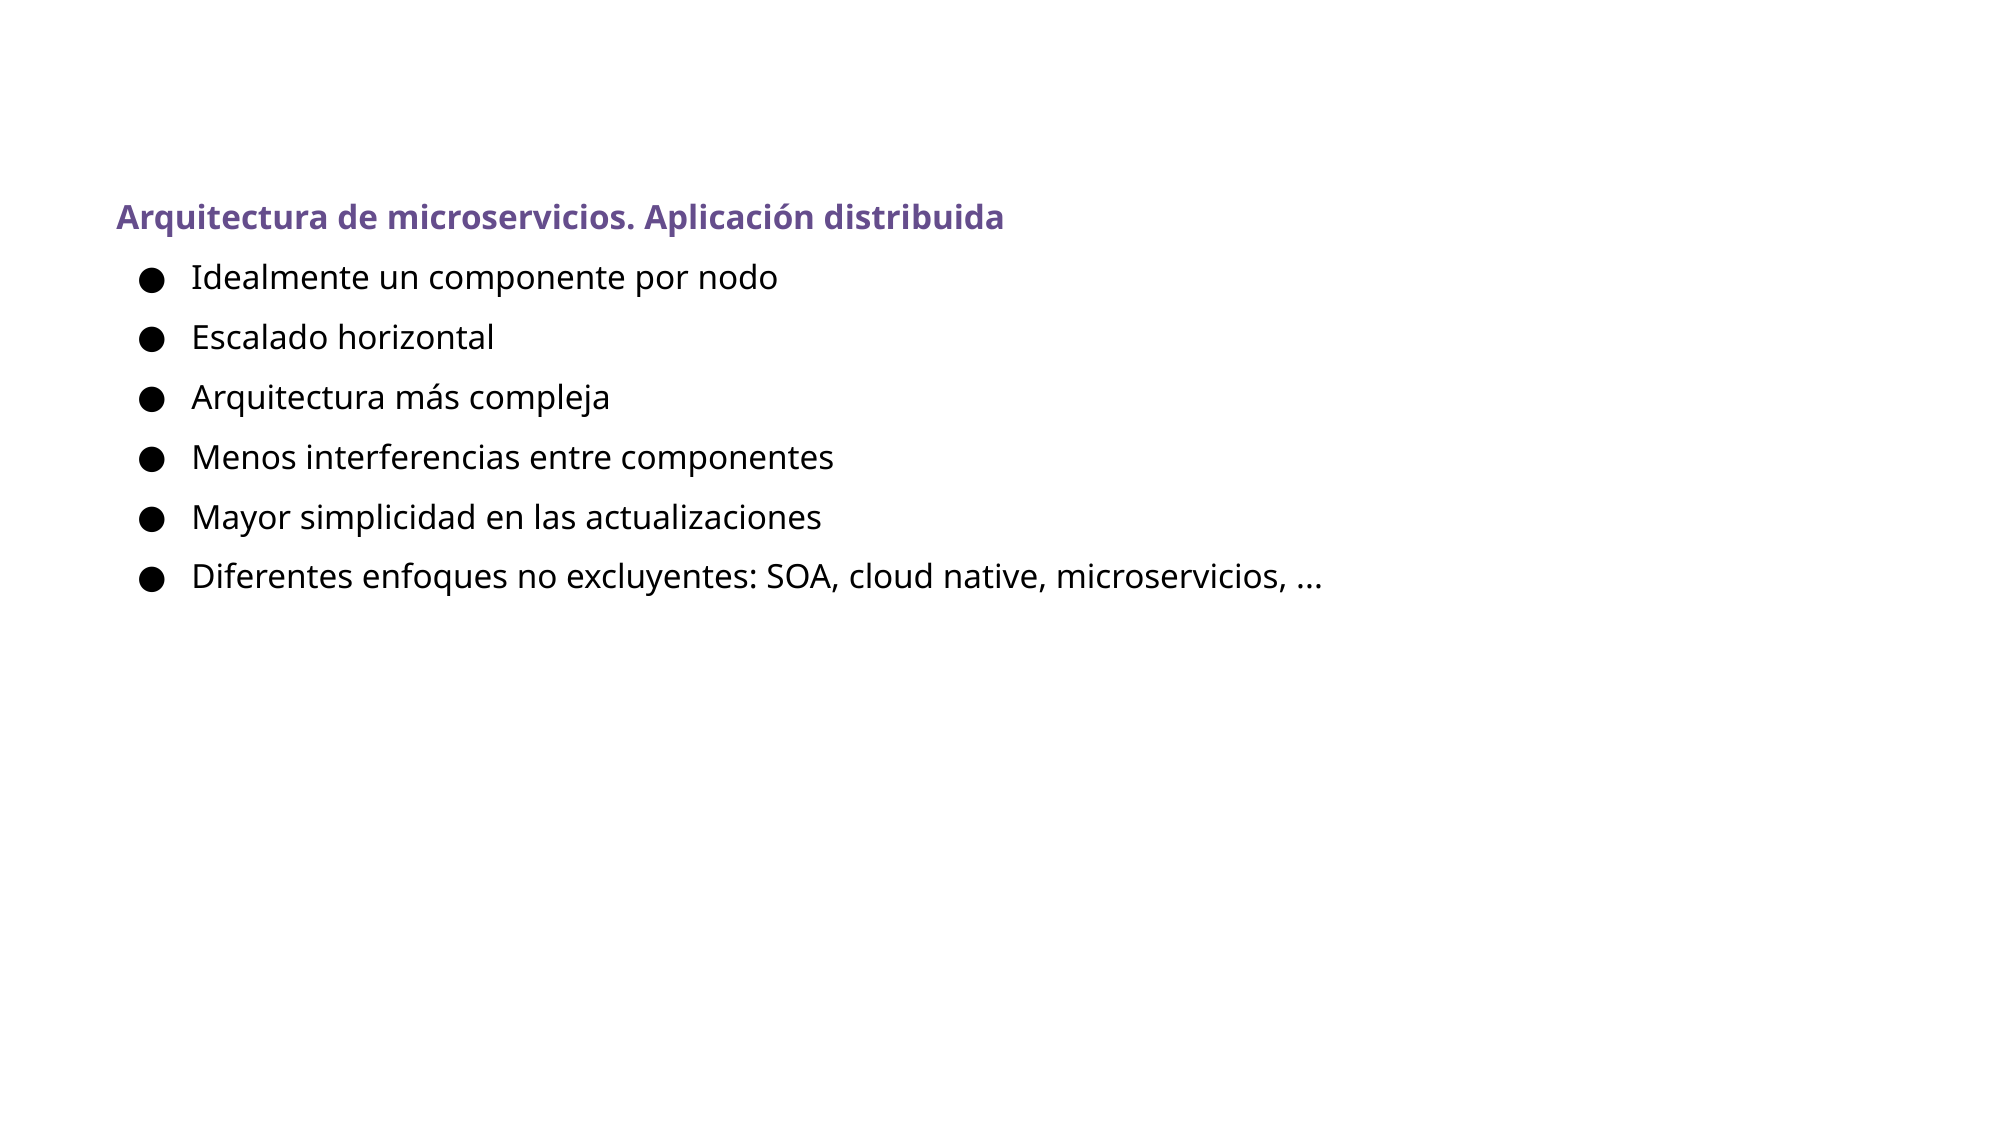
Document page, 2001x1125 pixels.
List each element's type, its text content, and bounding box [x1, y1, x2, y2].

text_box Arquitectura de microservicios. Aplicación distribuida Idealmente un componente por nodo Escalado horizontal Arquitectura más compleja Menos interferencias entre componentes Mayor simplicidad en las actualizaciones Diferentes enfoques no excluyentes: SOA, cloud native, microservicios, ... [101, 169, 1977, 382]
